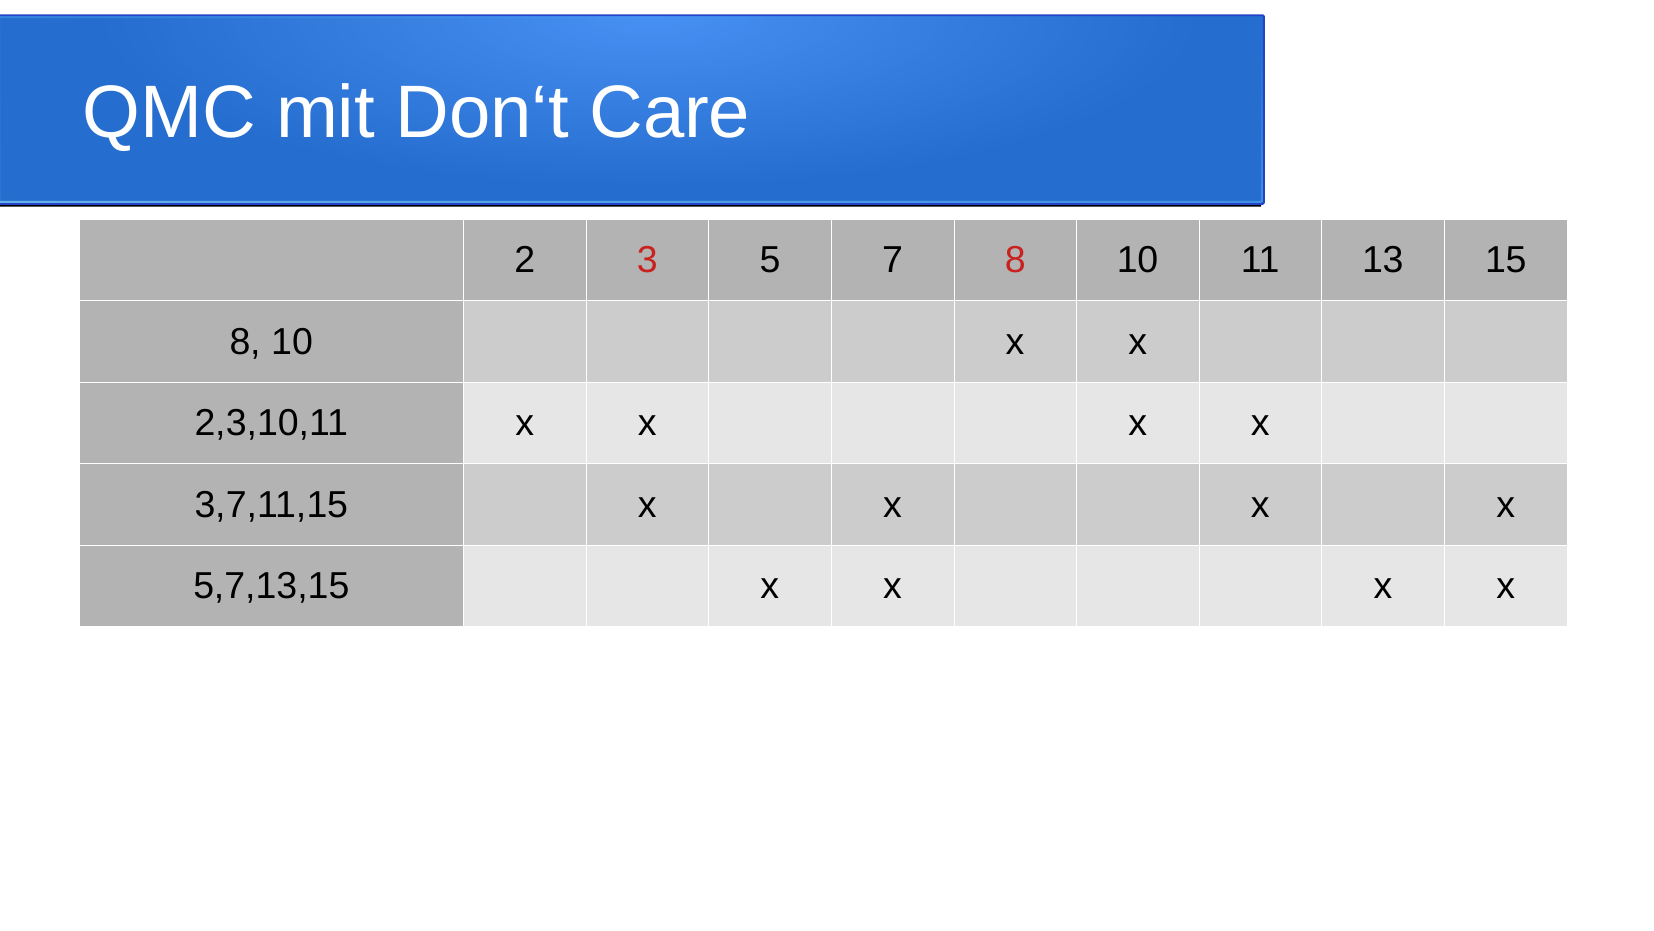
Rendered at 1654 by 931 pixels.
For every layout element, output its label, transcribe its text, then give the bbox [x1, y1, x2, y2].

table_cell x [1200, 383, 1321, 463]
table_cell [464, 301, 586, 382]
table_header 10 [1077, 220, 1199, 300]
table_cell [1445, 383, 1567, 463]
table_cell x [1445, 546, 1567, 626]
table_header 8 [955, 220, 1076, 300]
table_header 13 [1322, 220, 1444, 300]
table_header [80, 220, 463, 300]
table_cell [1200, 301, 1321, 382]
table_cell 8, 10 [80, 301, 463, 382]
table_cell [464, 464, 586, 545]
table_cell [1322, 301, 1444, 382]
table_cell [955, 546, 1076, 626]
table_cell [587, 546, 708, 626]
table_cell [709, 301, 831, 382]
table_cell x [1322, 546, 1444, 626]
table_cell [1077, 546, 1199, 626]
table_cell x [1077, 383, 1199, 463]
table_cell [587, 301, 708, 382]
table_cell x [955, 301, 1076, 382]
table_cell [1077, 464, 1199, 545]
table_cell 3,7,11,15 [80, 464, 463, 545]
table_cell x [832, 546, 954, 626]
table_header 2 [464, 220, 586, 300]
table_header 3 [587, 220, 708, 300]
table_cell [709, 383, 831, 463]
table_header 11 [1200, 220, 1321, 300]
table_cell [1322, 383, 1444, 463]
table_cell x [832, 464, 954, 545]
table_cell x [1445, 464, 1567, 545]
table_cell [1322, 464, 1444, 545]
table_cell [832, 383, 954, 463]
table_cell x [587, 464, 708, 545]
table_cell [832, 301, 954, 382]
table_cell x [587, 383, 708, 463]
table_header 7 [832, 220, 954, 300]
title QMC mit Don‘t Care [82, 35, 1235, 189]
table_cell [1445, 301, 1567, 382]
table_cell [1200, 546, 1321, 626]
table_cell [955, 383, 1076, 463]
table_cell [464, 546, 586, 626]
table_cell 5,7,13,15 [80, 546, 463, 626]
table_header 5 [709, 220, 831, 300]
table_cell x [464, 383, 586, 463]
table_cell [709, 464, 831, 545]
table_cell x [1200, 464, 1321, 545]
table_header 15 [1445, 220, 1567, 300]
table_cell x [1077, 301, 1199, 382]
table_cell x [709, 546, 831, 626]
table_cell 2,3,10,11 [80, 383, 463, 463]
table_cell [955, 464, 1076, 545]
